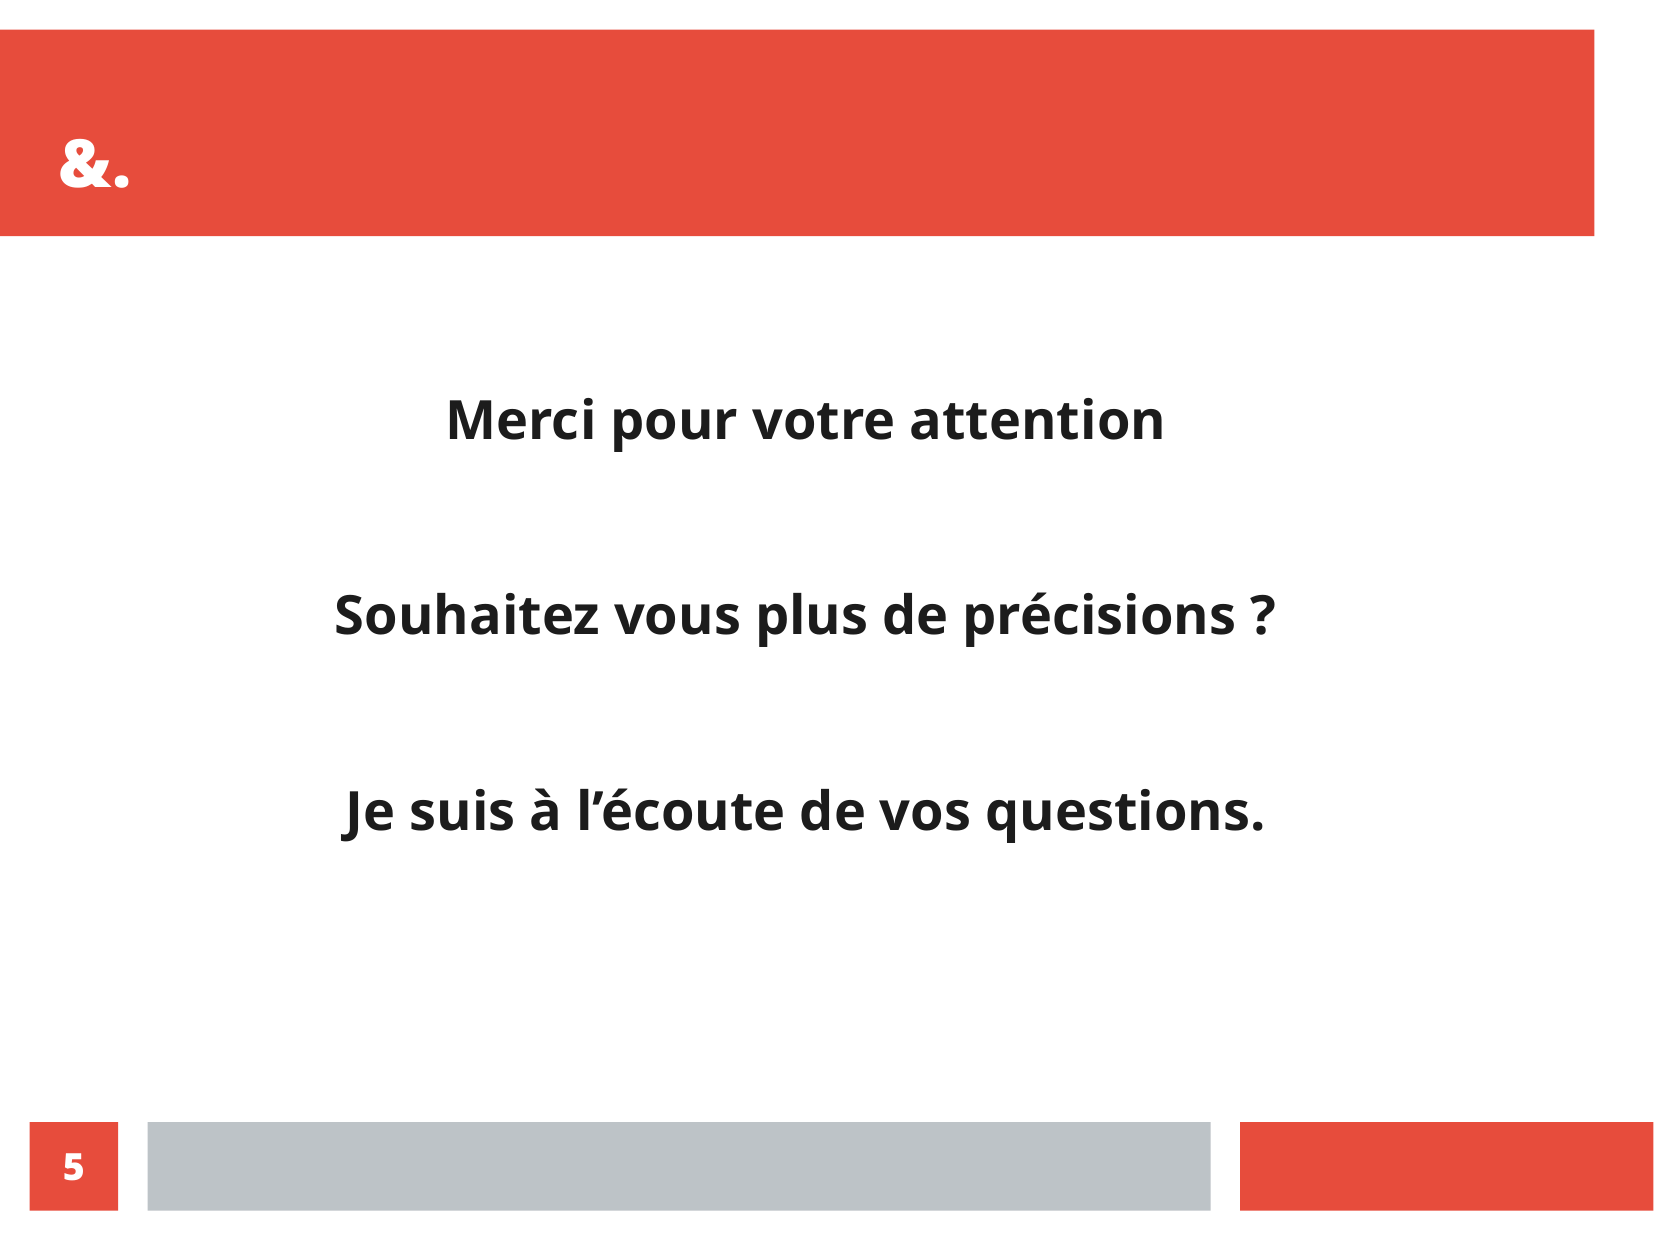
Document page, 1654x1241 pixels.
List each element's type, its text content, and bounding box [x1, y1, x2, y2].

title &. [59, 59, 1595, 207]
list Merci pour votre attention Souhaitez vous plus de précisions ? Je suis à l’écoute de vos questions. [53, 283, 1560, 1052]
